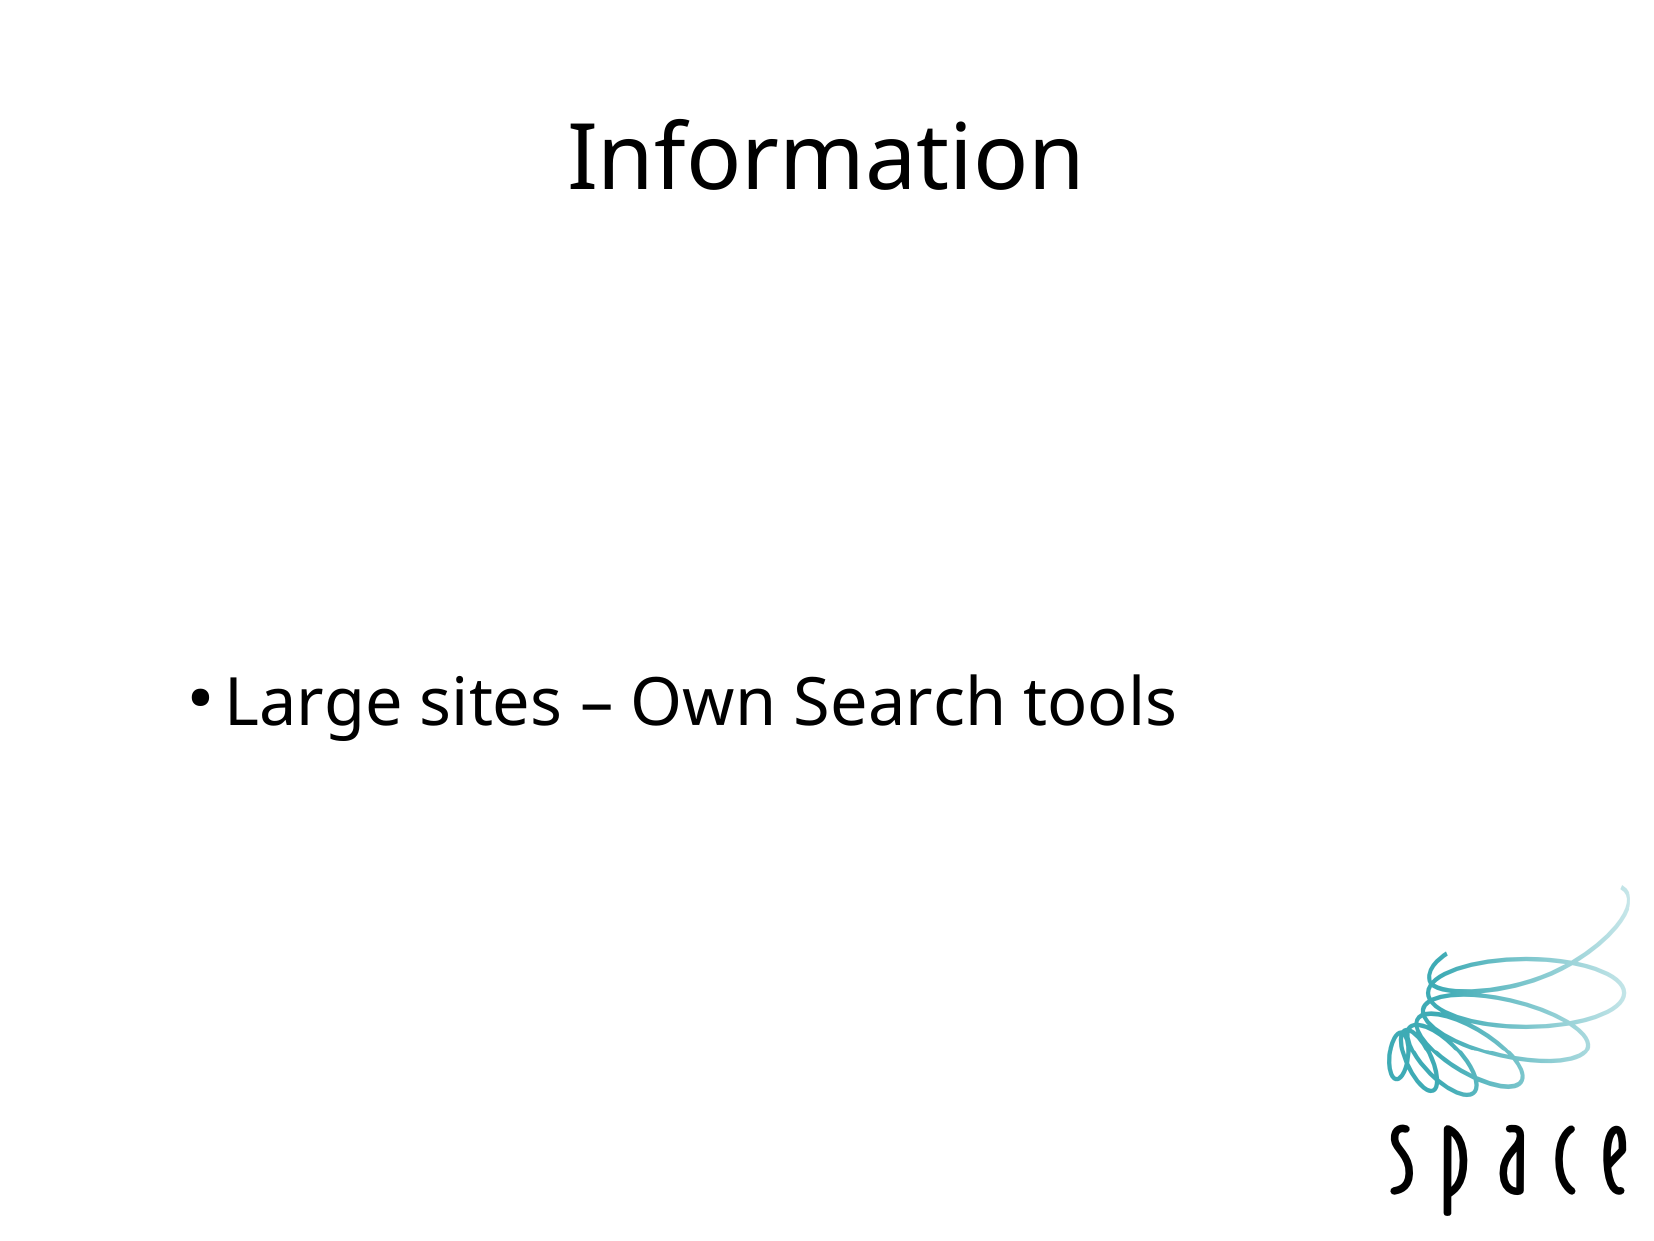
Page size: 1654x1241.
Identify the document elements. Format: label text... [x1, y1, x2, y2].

picture [1387, 885, 1630, 1216]
title Information [82, 56, 1571, 249]
subtitle Large sites – Own Search tools [82, 297, 1571, 1102]
